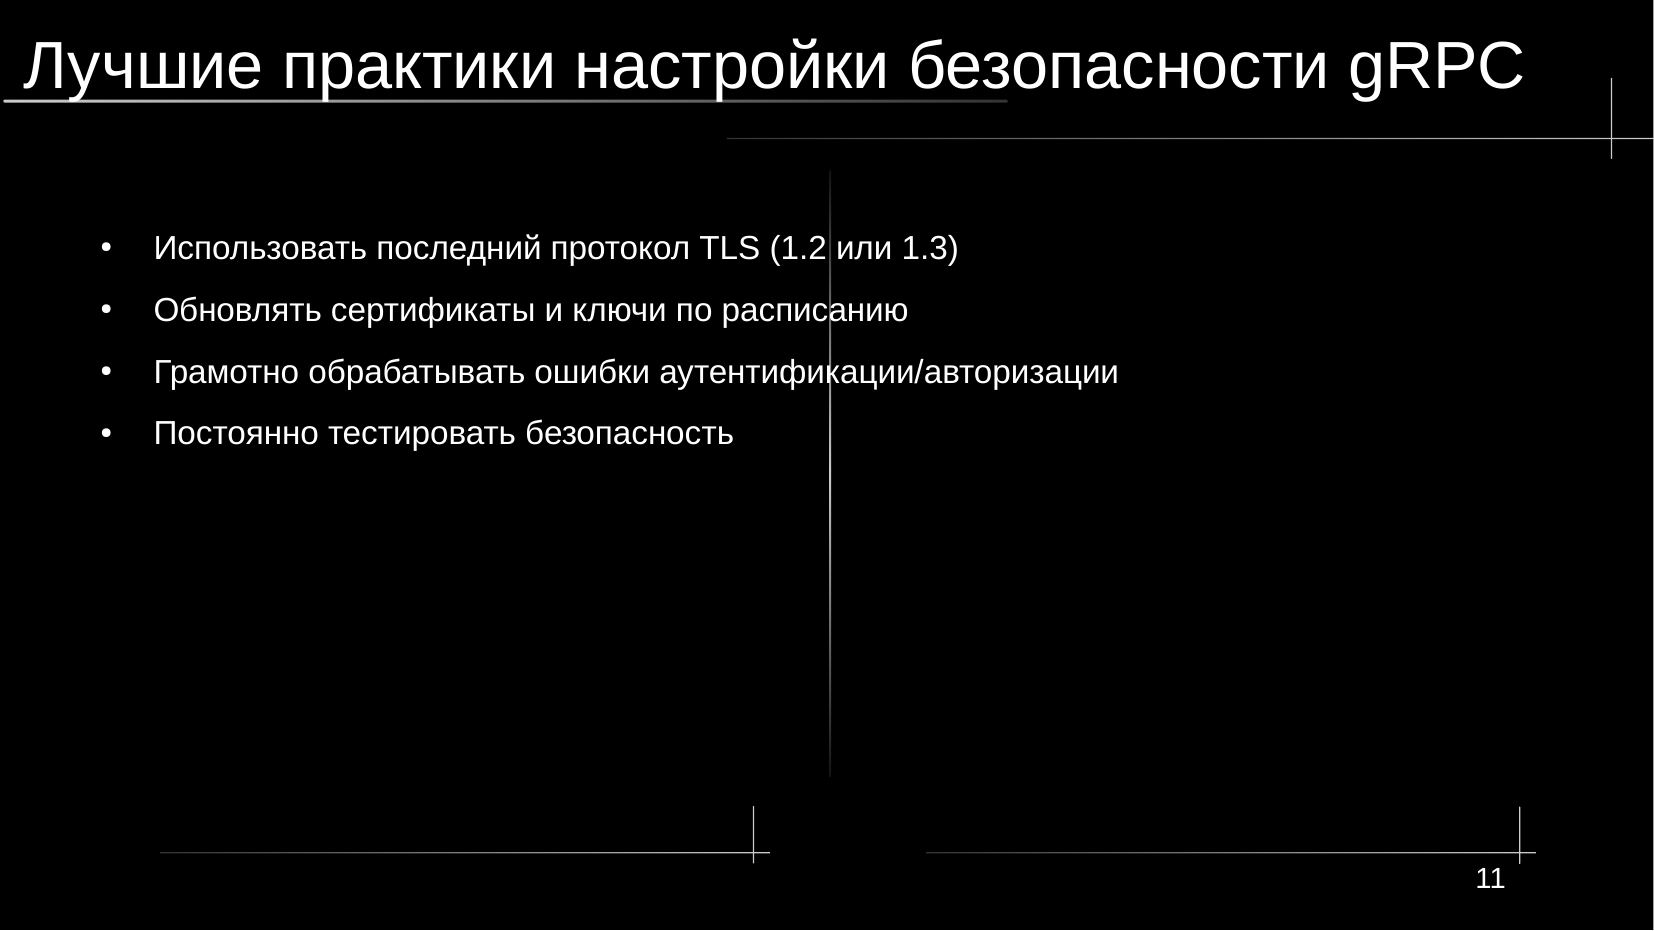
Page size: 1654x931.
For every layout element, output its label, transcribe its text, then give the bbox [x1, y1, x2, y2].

list Использовать последний протокол TLS (1.2 или 1.3) Обновлять сертификаты и ключи по расписанию Грамотно обрабатывать ошибки аутентификации/авторизации Постоянно тестировать безопасность [82, 229, 1571, 769]
title Лучшие практики настройки безопасности gRPC [23, 11, 1589, 119]
